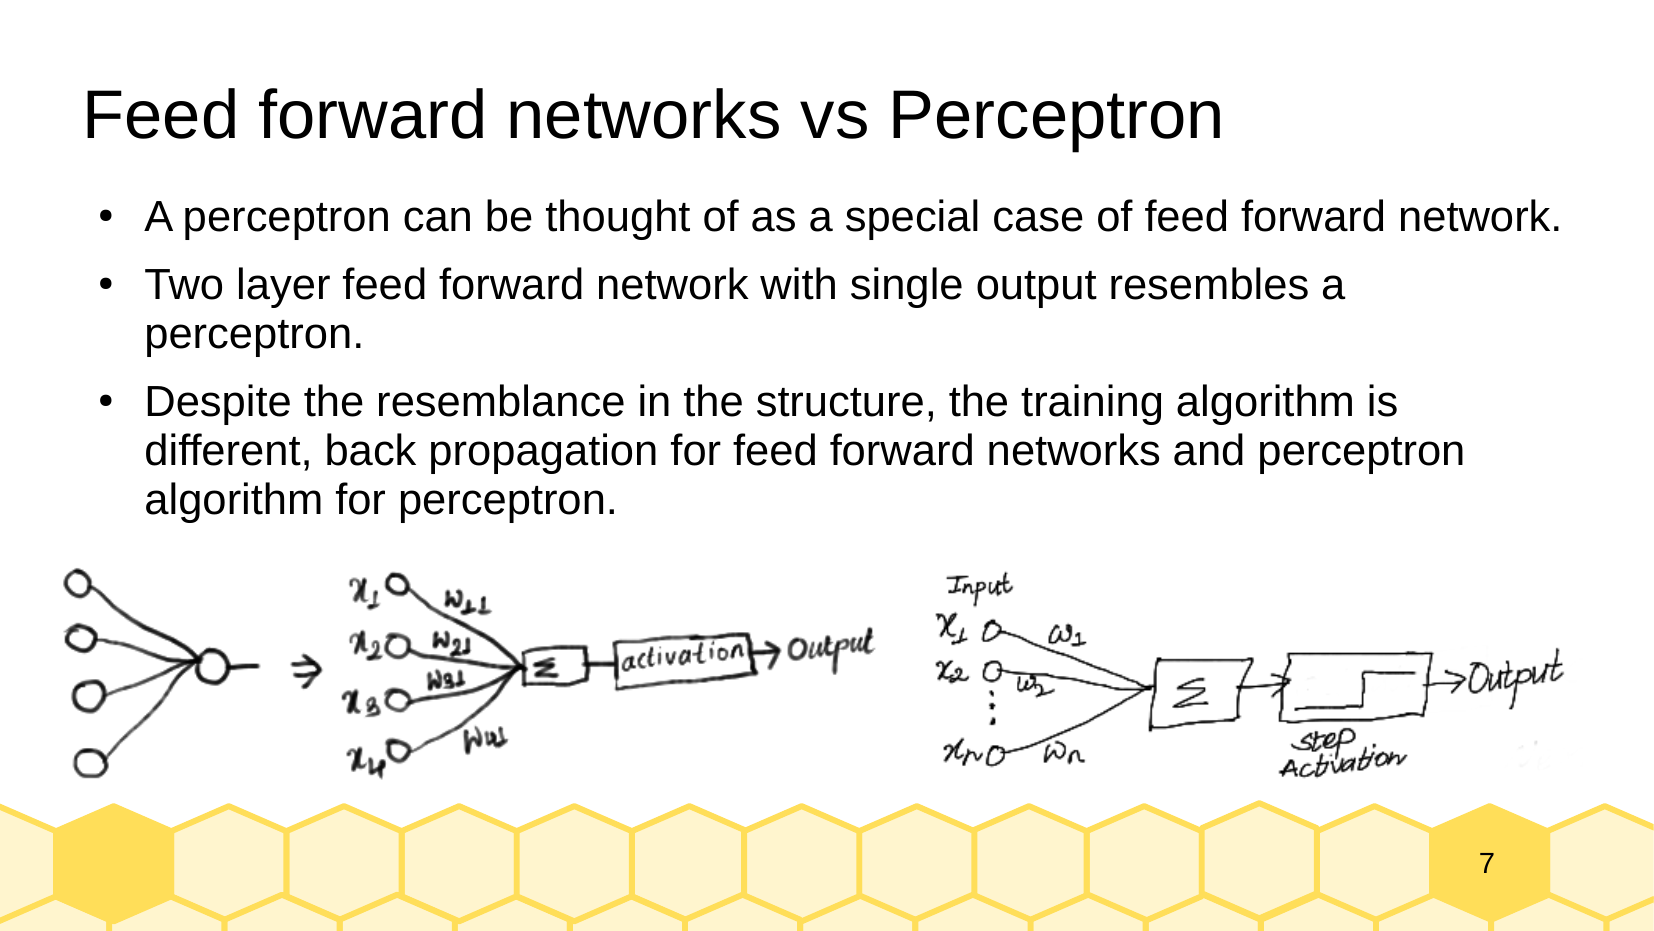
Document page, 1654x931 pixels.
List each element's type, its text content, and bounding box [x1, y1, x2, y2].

list A perceptron can be thought of as a special case of feed forward network. Two layer feed forward network with single output resembles a perceptron. Despite the resemblance in the structure, the training algorithm is different, back propagation for feed forward networks and perceptron algorithm for perceptron. [82, 192, 1571, 563]
picture [922, 562, 1583, 799]
picture [37, 545, 885, 820]
title Feed forward networks vs Perceptron [82, 37, 1571, 192]
